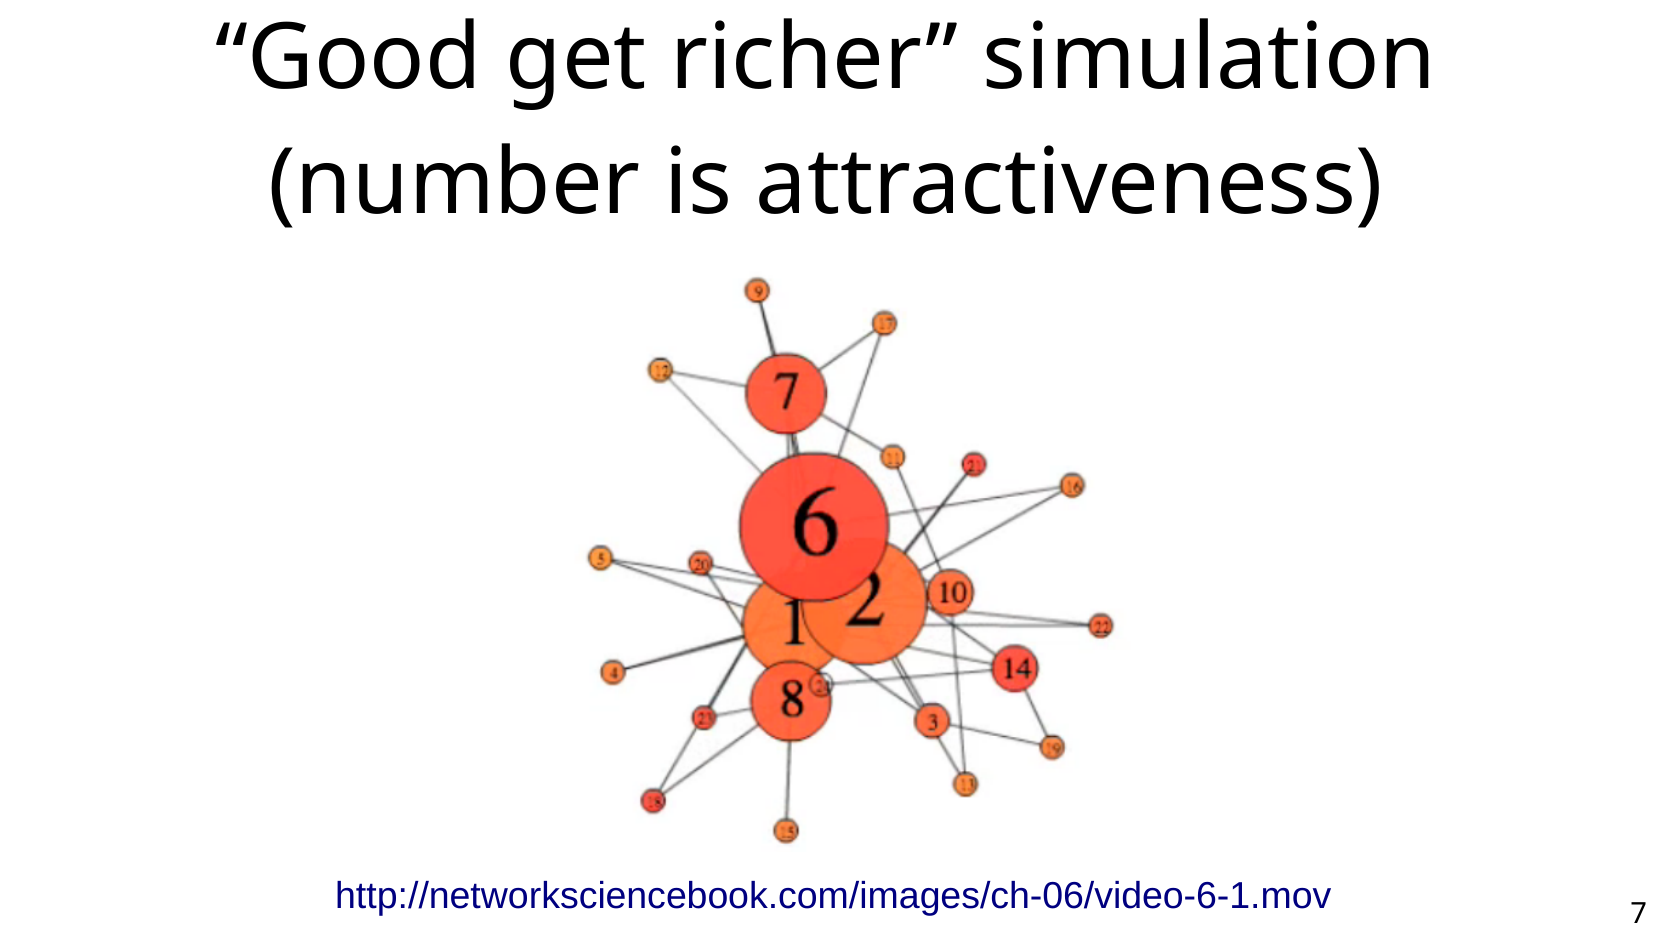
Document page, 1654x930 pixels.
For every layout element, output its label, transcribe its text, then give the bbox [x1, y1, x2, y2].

text_box http://networksciencebook.com/images/ch-06/video-6-1.mov [320, 867, 1347, 924]
title “Good get richer” simulation (number is attractiveness) [82, 12, 1571, 219]
picture [536, 266, 1173, 852]
